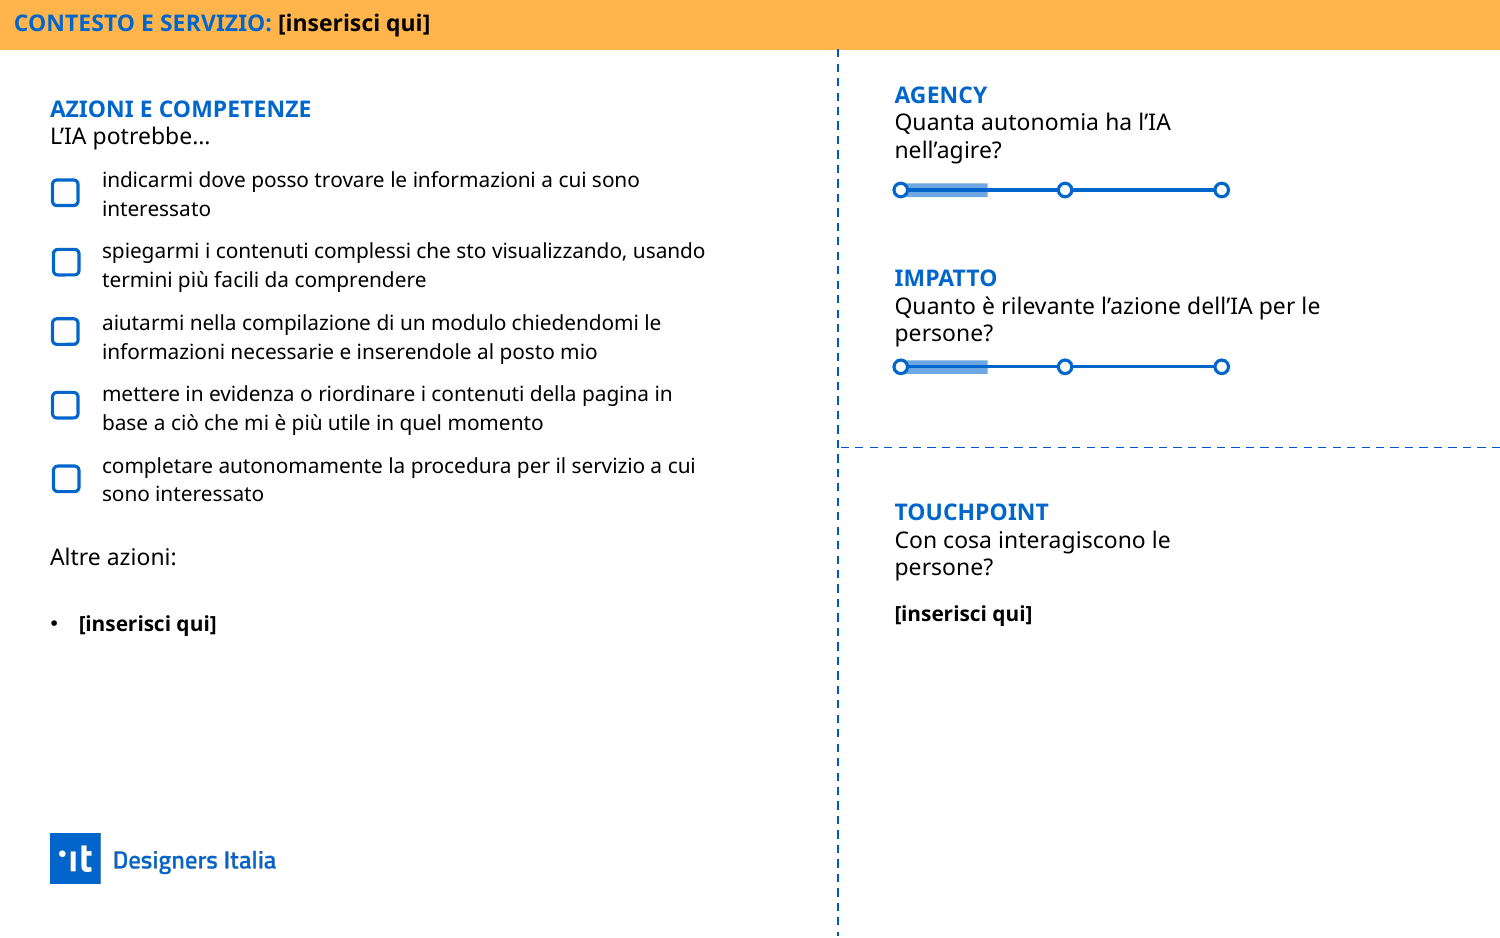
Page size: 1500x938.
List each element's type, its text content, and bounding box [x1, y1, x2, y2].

text_box mettere in evidenza o riordinare i contenuti della pagina in base a ciò che mi è più utile in quel momento [87, 380, 726, 432]
text_box [1058, 360, 1072, 374]
text_box [inserisci qui] [35, 592, 675, 764]
text_box AZIONI E COMPETENZE L’IA potrebbe… [34, 96, 438, 148]
text_box [1214, 183, 1229, 197]
text_box [893, 360, 988, 374]
text_box completare autonomamente la procedura per il servizio a cui sono interessato [87, 451, 726, 503]
text_box spiegarmi i contenuti complessi che sto visualizzando, usando termini più facili da comprendere [87, 237, 726, 289]
text_box TOUCHPOINT Con cosa interagiscono le persone? [879, 513, 1283, 565]
text_box [1058, 183, 1072, 197]
text_box Altre azioni: [34, 527, 450, 579]
text_box IMPATTO Quanto è rilevante l’azione dell’IA per le persone? [879, 279, 1388, 331]
text_box indicarmi dove posso trovare le informazioni a cui sono interessato [87, 166, 726, 218]
text_box aiutarmi nella compilazione di un modulo chiedendomi le informazioni necessarie e inserendole al posto mio [87, 309, 726, 361]
text_box [inserisci qui] [879, 581, 1388, 826]
picture [50, 833, 289, 884]
text_box AGENCY Quanta autonomia ha l’IA nell’agire? [879, 96, 1283, 148]
text_box [1214, 360, 1229, 374]
text_box [893, 183, 988, 198]
text_box CONTESTO E SERVIZIO: [inserisci qui] [0, 0, 1500, 50]
